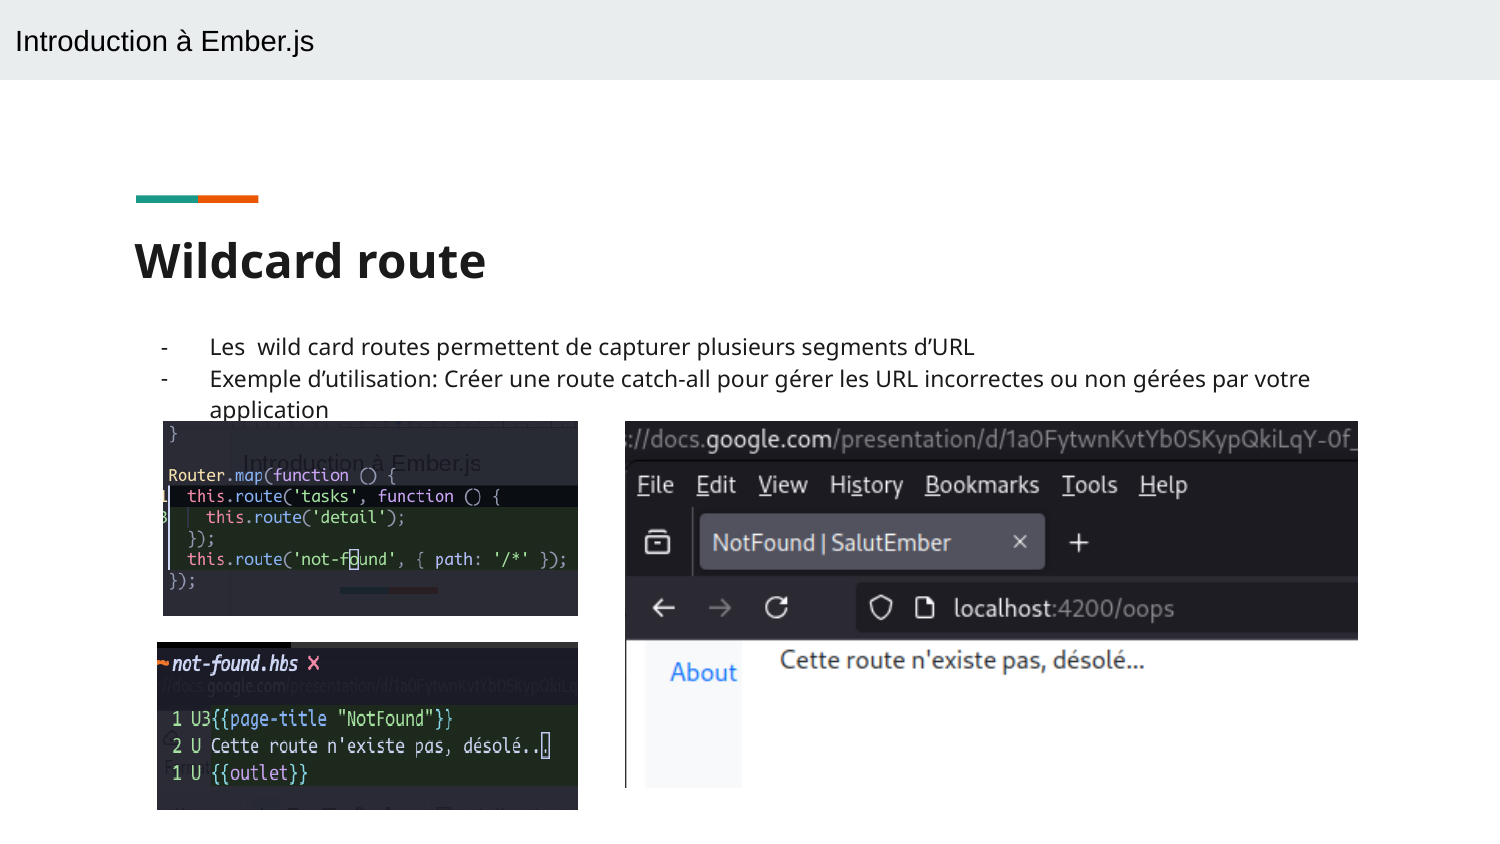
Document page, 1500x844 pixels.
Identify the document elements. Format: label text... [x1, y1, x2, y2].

picture [625, 421, 1358, 788]
list Les wild card routes permettent de capturer plusieurs segments d’URL Exemple d’utilisation: Créer une route catch-all pour gérer les URL incorrectes ou non gérées par votre application [119, 313, 1381, 810]
picture [163, 421, 578, 616]
title Wildcard route [119, 216, 1381, 305]
picture [157, 642, 578, 810]
